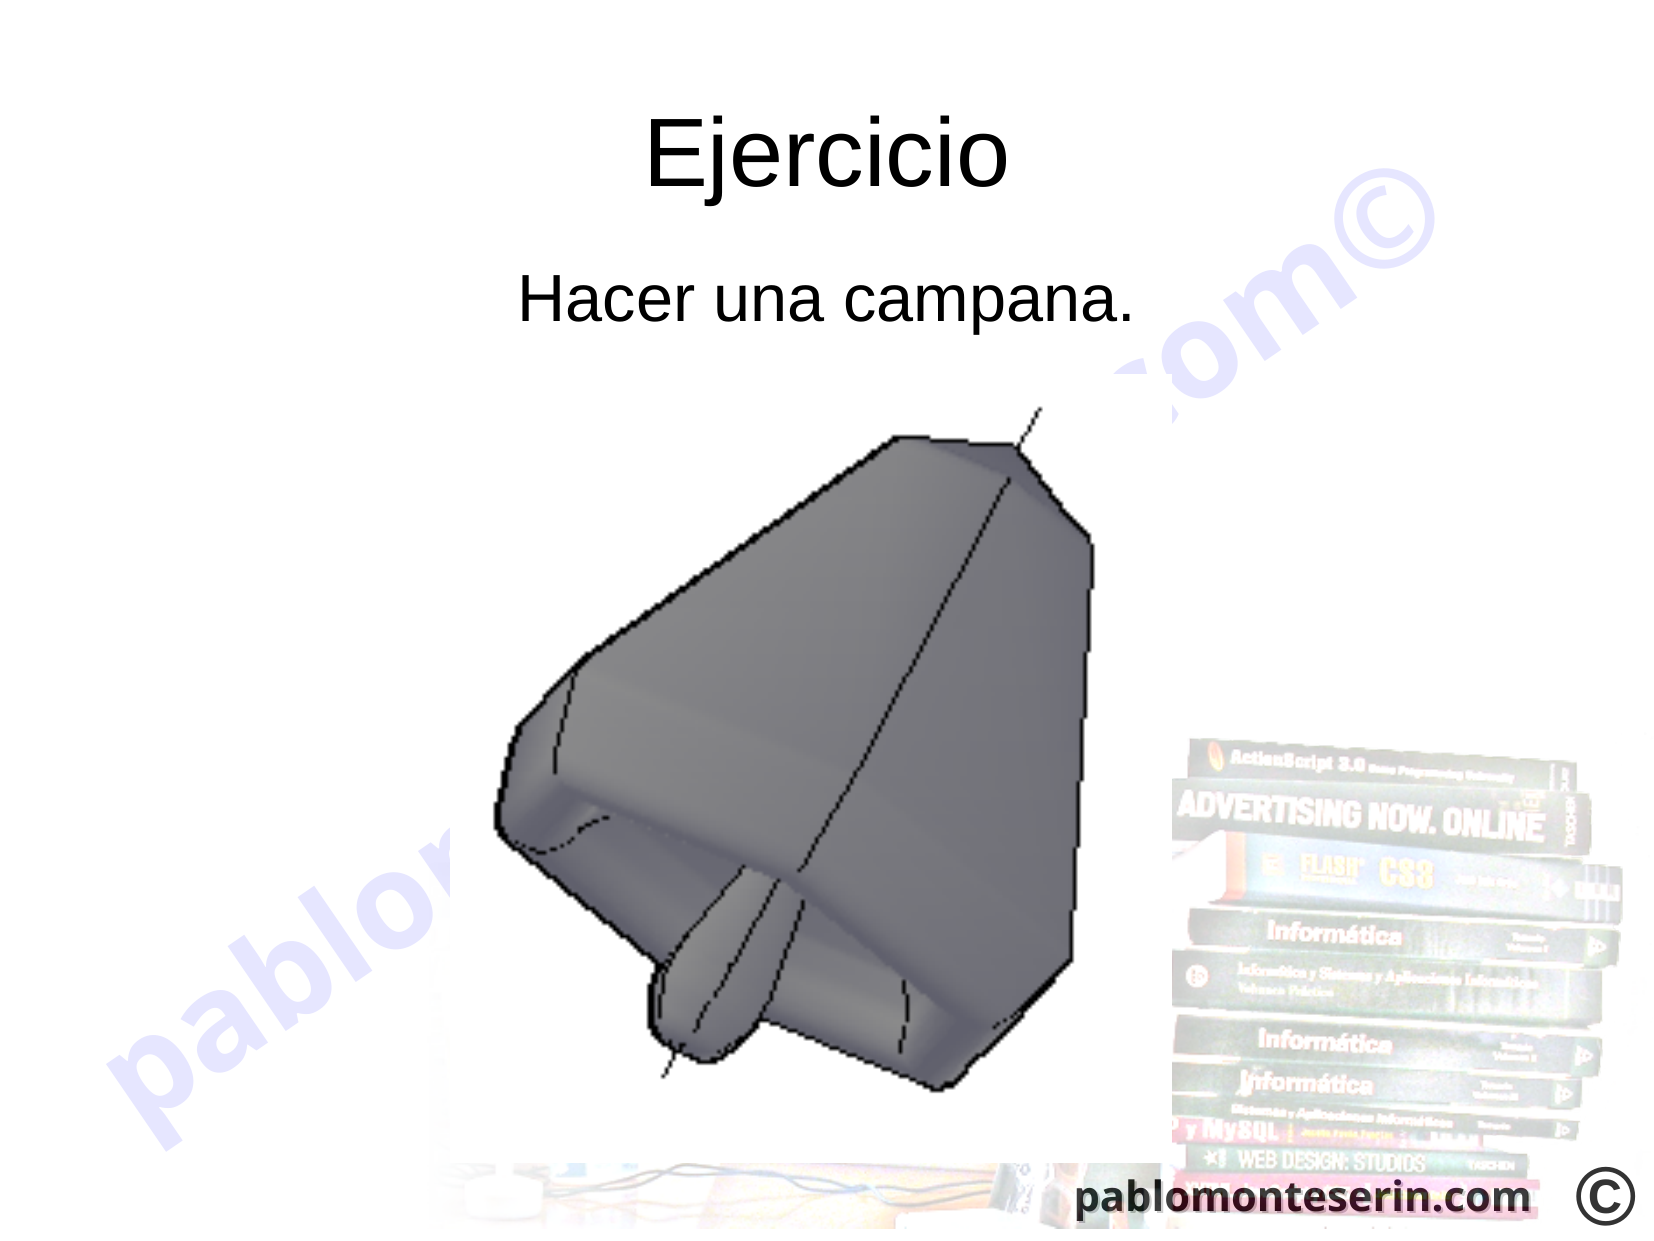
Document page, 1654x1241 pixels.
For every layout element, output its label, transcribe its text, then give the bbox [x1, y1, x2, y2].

picture [412, 374, 1654, 1229]
title Ejercicio [82, 49, 1571, 257]
subtitle Hacer una campana. [82, 261, 1571, 337]
